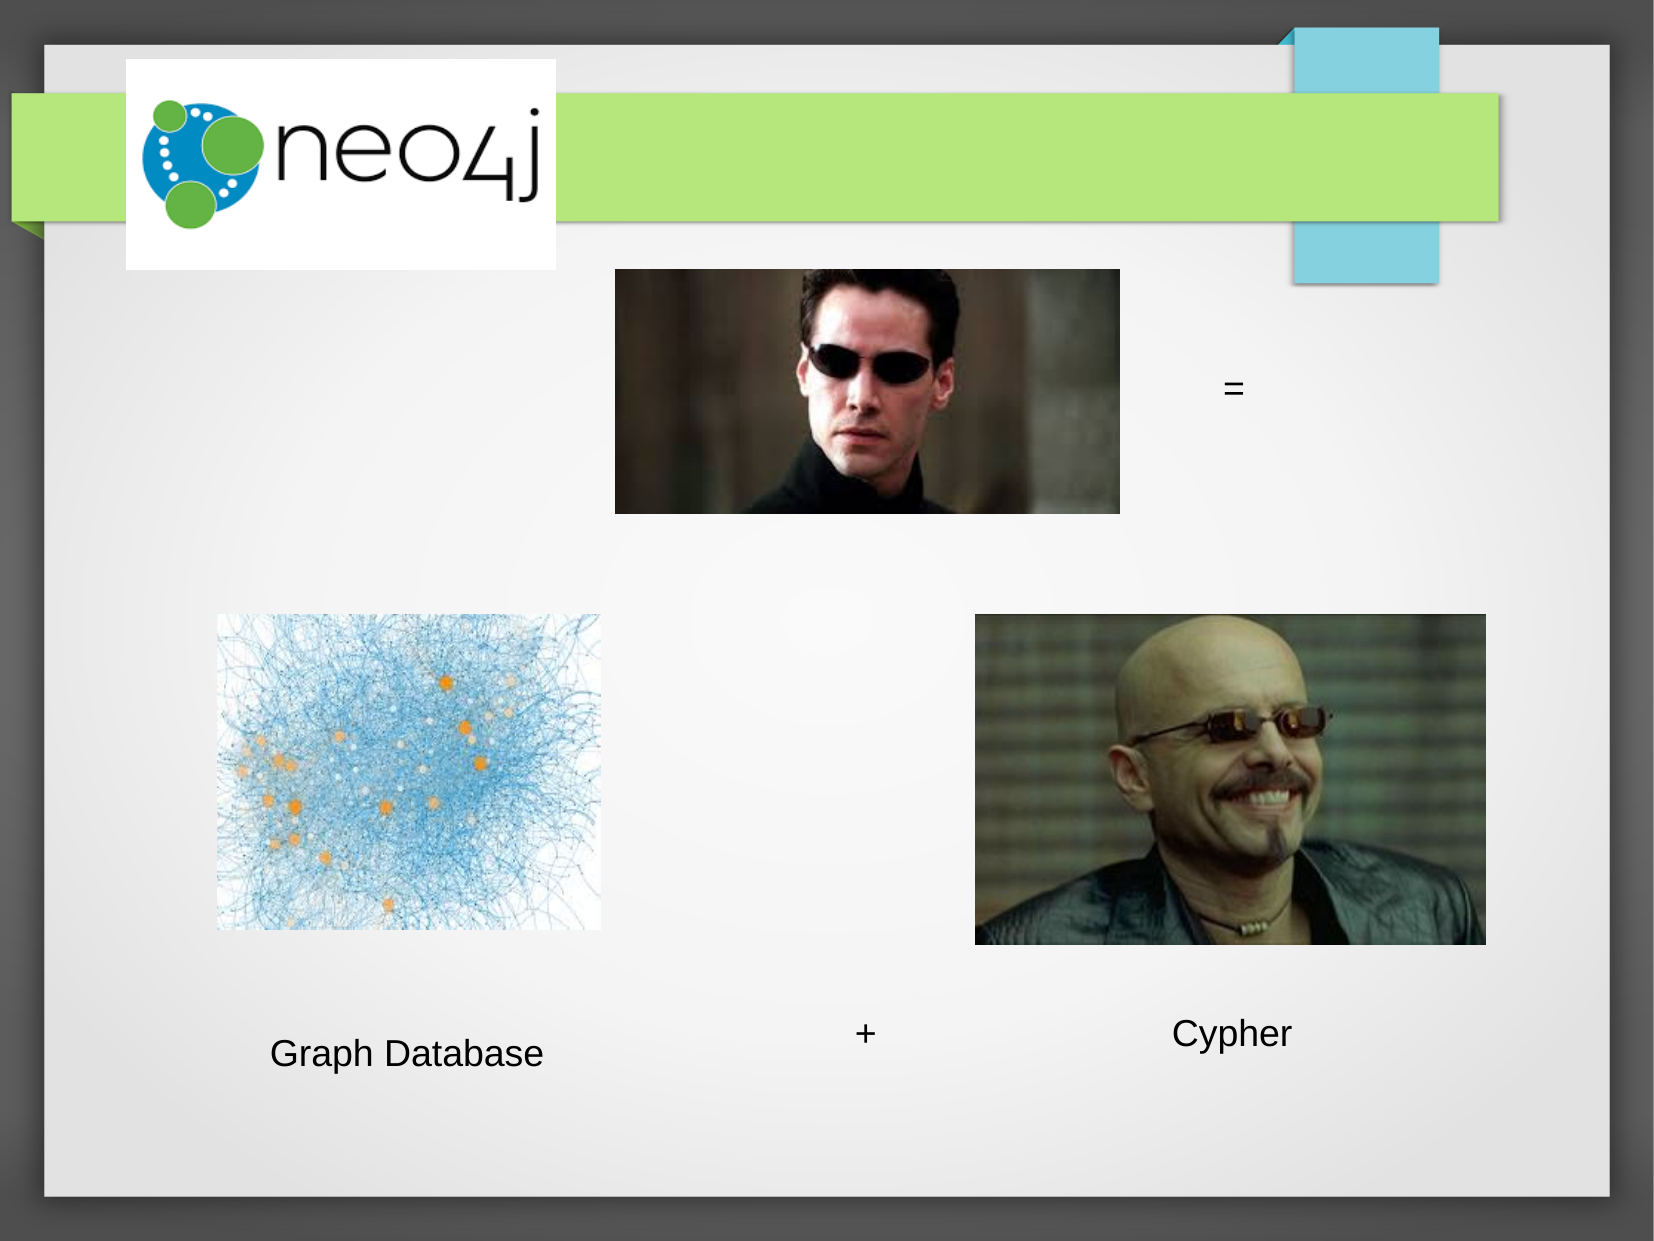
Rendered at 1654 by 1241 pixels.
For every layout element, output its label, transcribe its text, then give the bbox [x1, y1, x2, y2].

picture [0, 0, 1654, 1241]
text_box + [840, 1005, 892, 1062]
text_box Cypher [1157, 1005, 1321, 1076]
text_box = [1208, 360, 1261, 431]
text_box Graph Database [255, 1024, 568, 1096]
